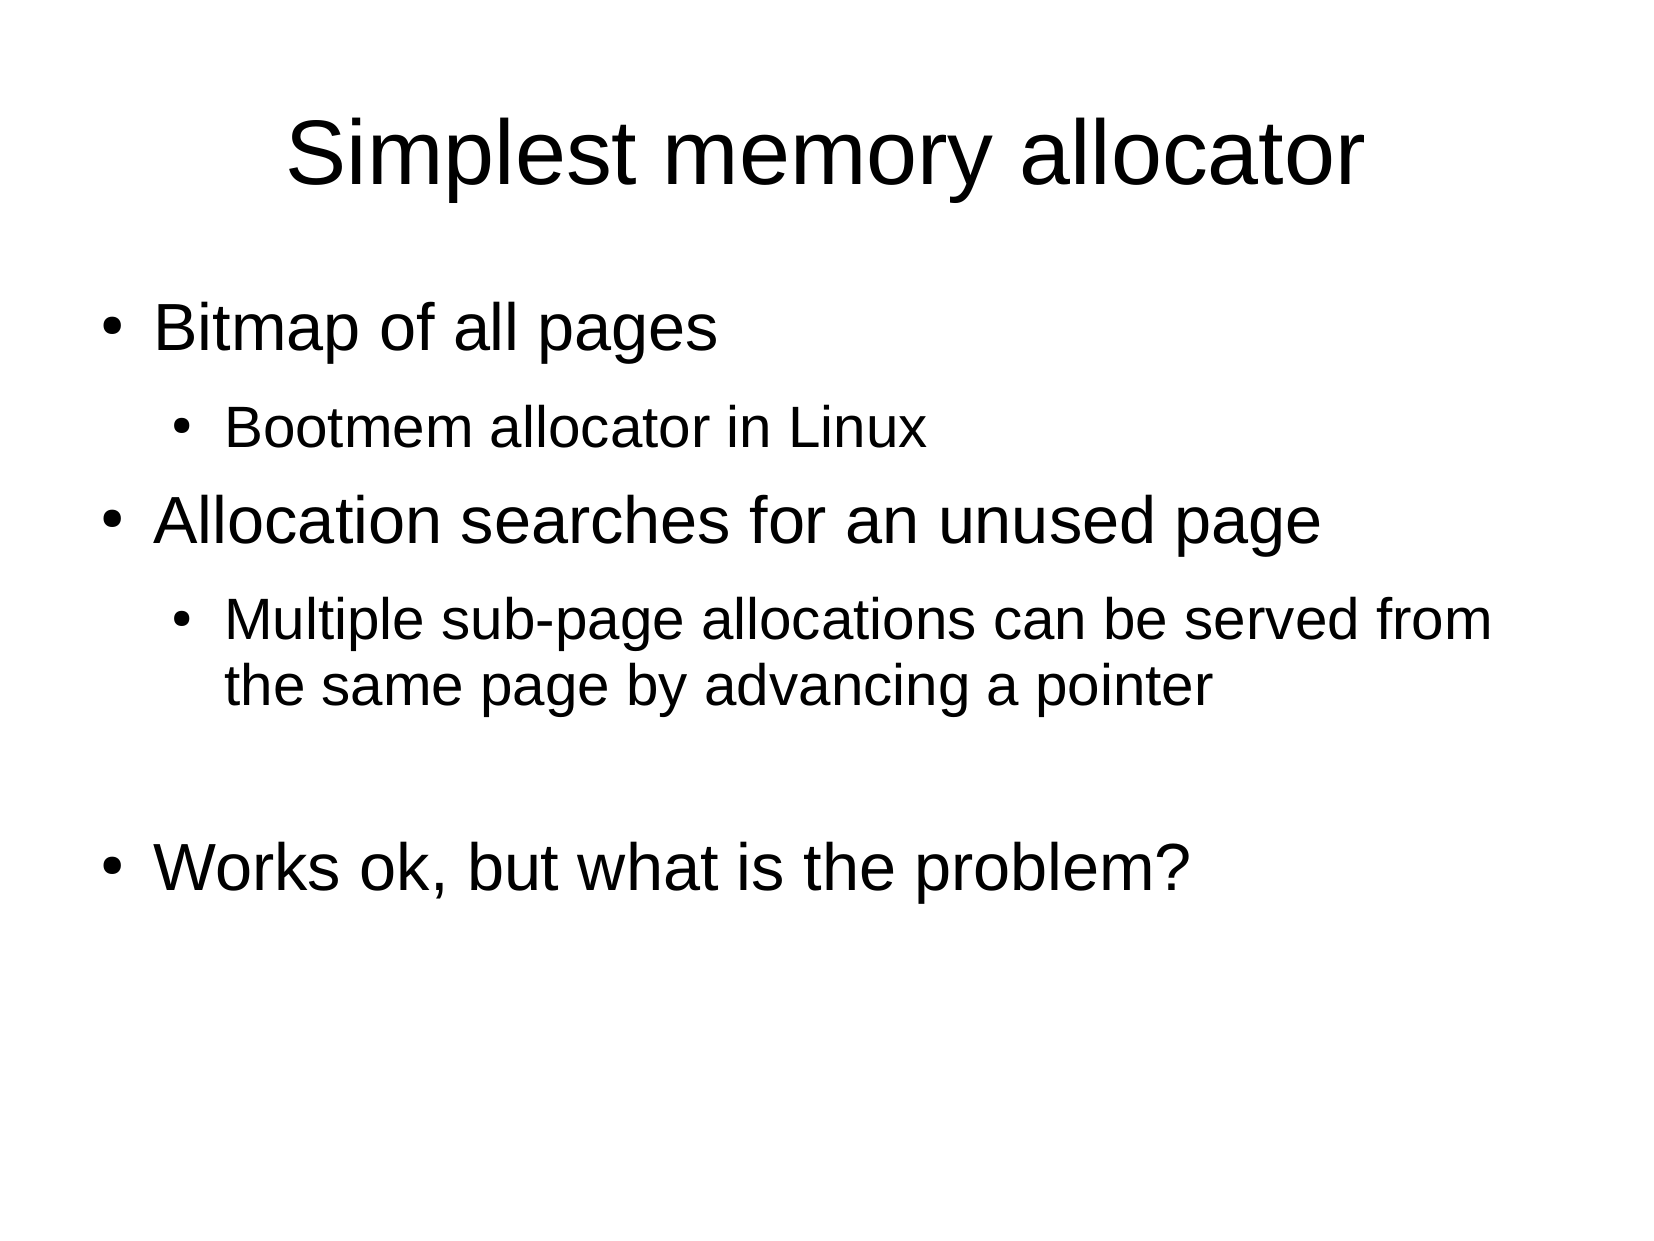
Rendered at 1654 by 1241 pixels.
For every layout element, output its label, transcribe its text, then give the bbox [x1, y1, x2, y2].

list Bitmap of all pages Bootmem allocator in Linux Allocation searches for an unused page Multiple sub-page allocations can be served from the same page by advancing a pointer Works ok, but what is the problem? [82, 290, 1571, 1010]
title Simplest memory allocator [82, 49, 1571, 257]
